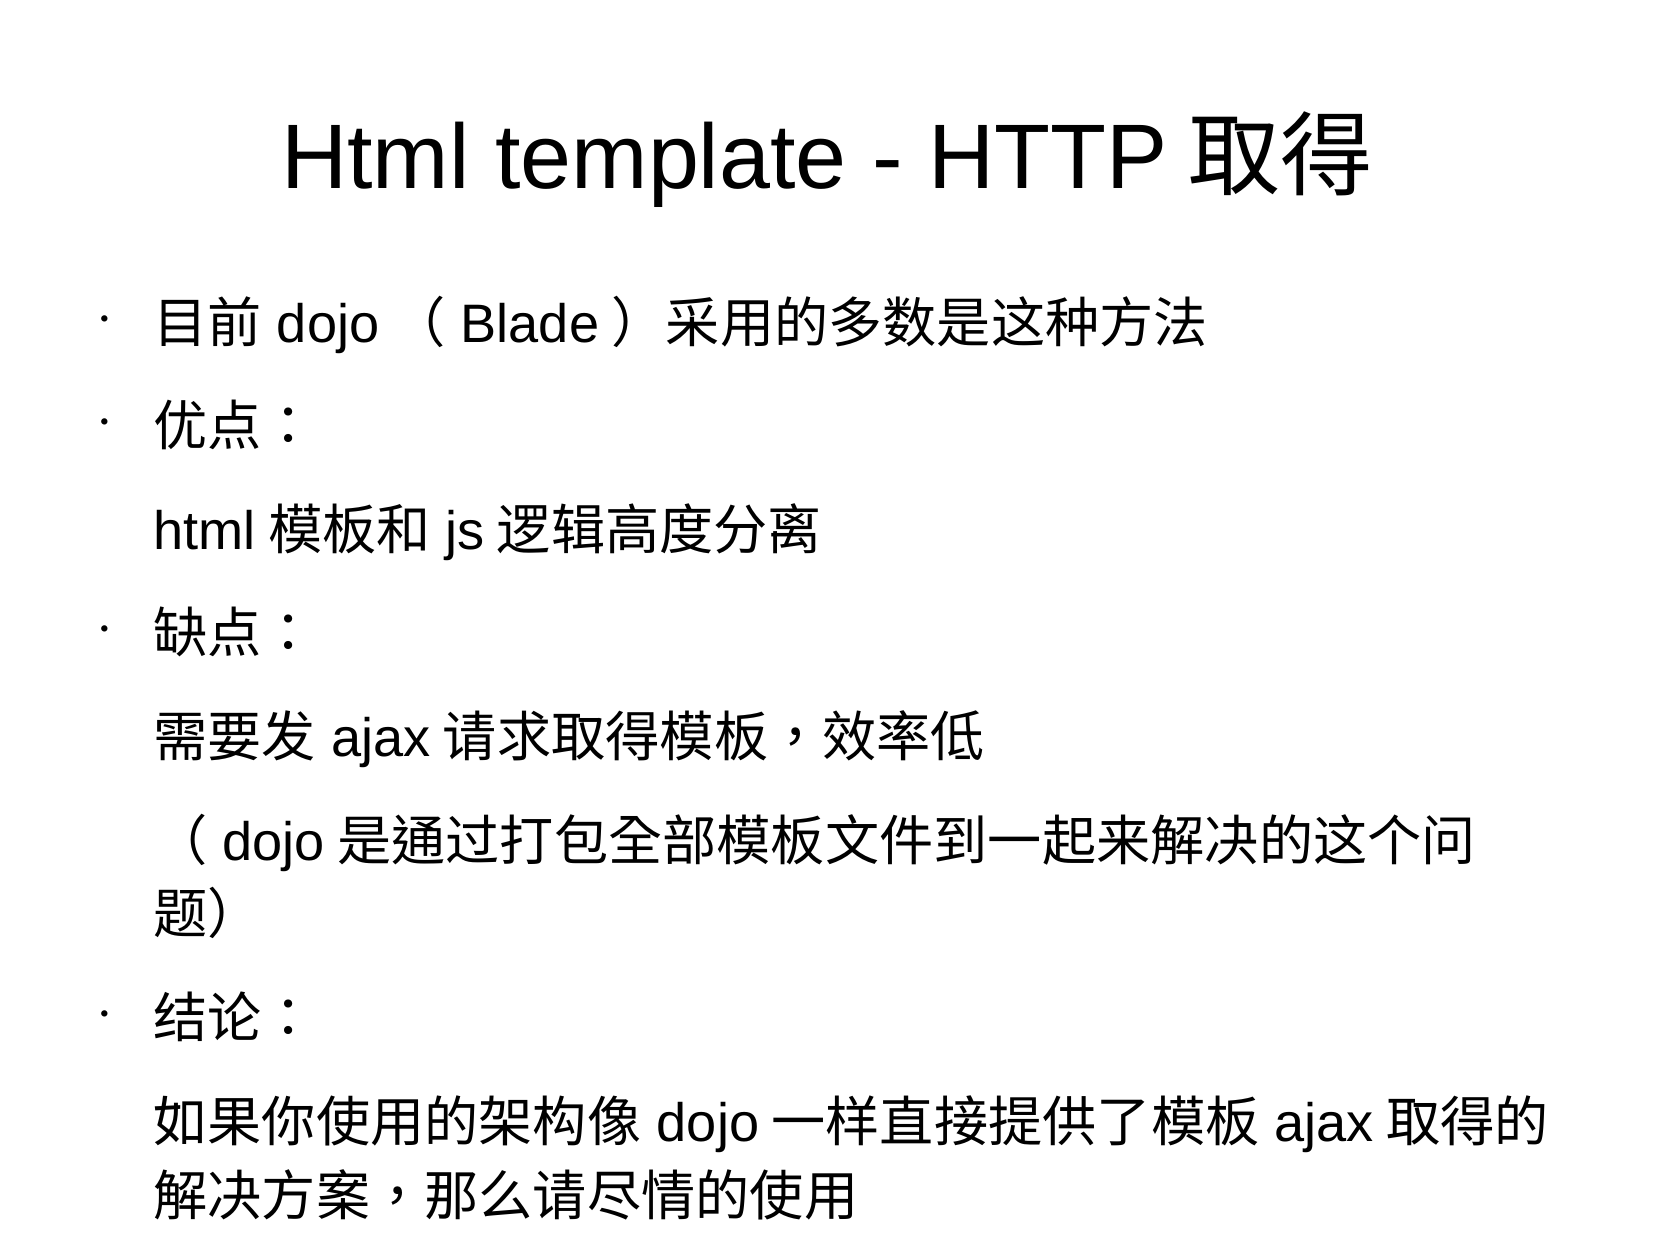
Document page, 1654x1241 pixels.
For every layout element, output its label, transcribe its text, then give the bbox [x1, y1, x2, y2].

list 目前dojo（Blade）采用的多数是这种方法 优点： html模板和js逻辑高度分离 缺点： 需要发ajax请求取得模板，效率低 （dojo是通过打包全部模板文件到一起来解决的这个问题） 结论： 如果你使用的架构像dojo一样直接提供了模板ajax取得的解决方案，那么请尽情的使用 如果你使用的是架构不提供这样的功能，需要自己实现，请谨慎使用。 [82, 284, 1571, 1241]
title Html template - HTTP取得 [82, 49, 1571, 257]
